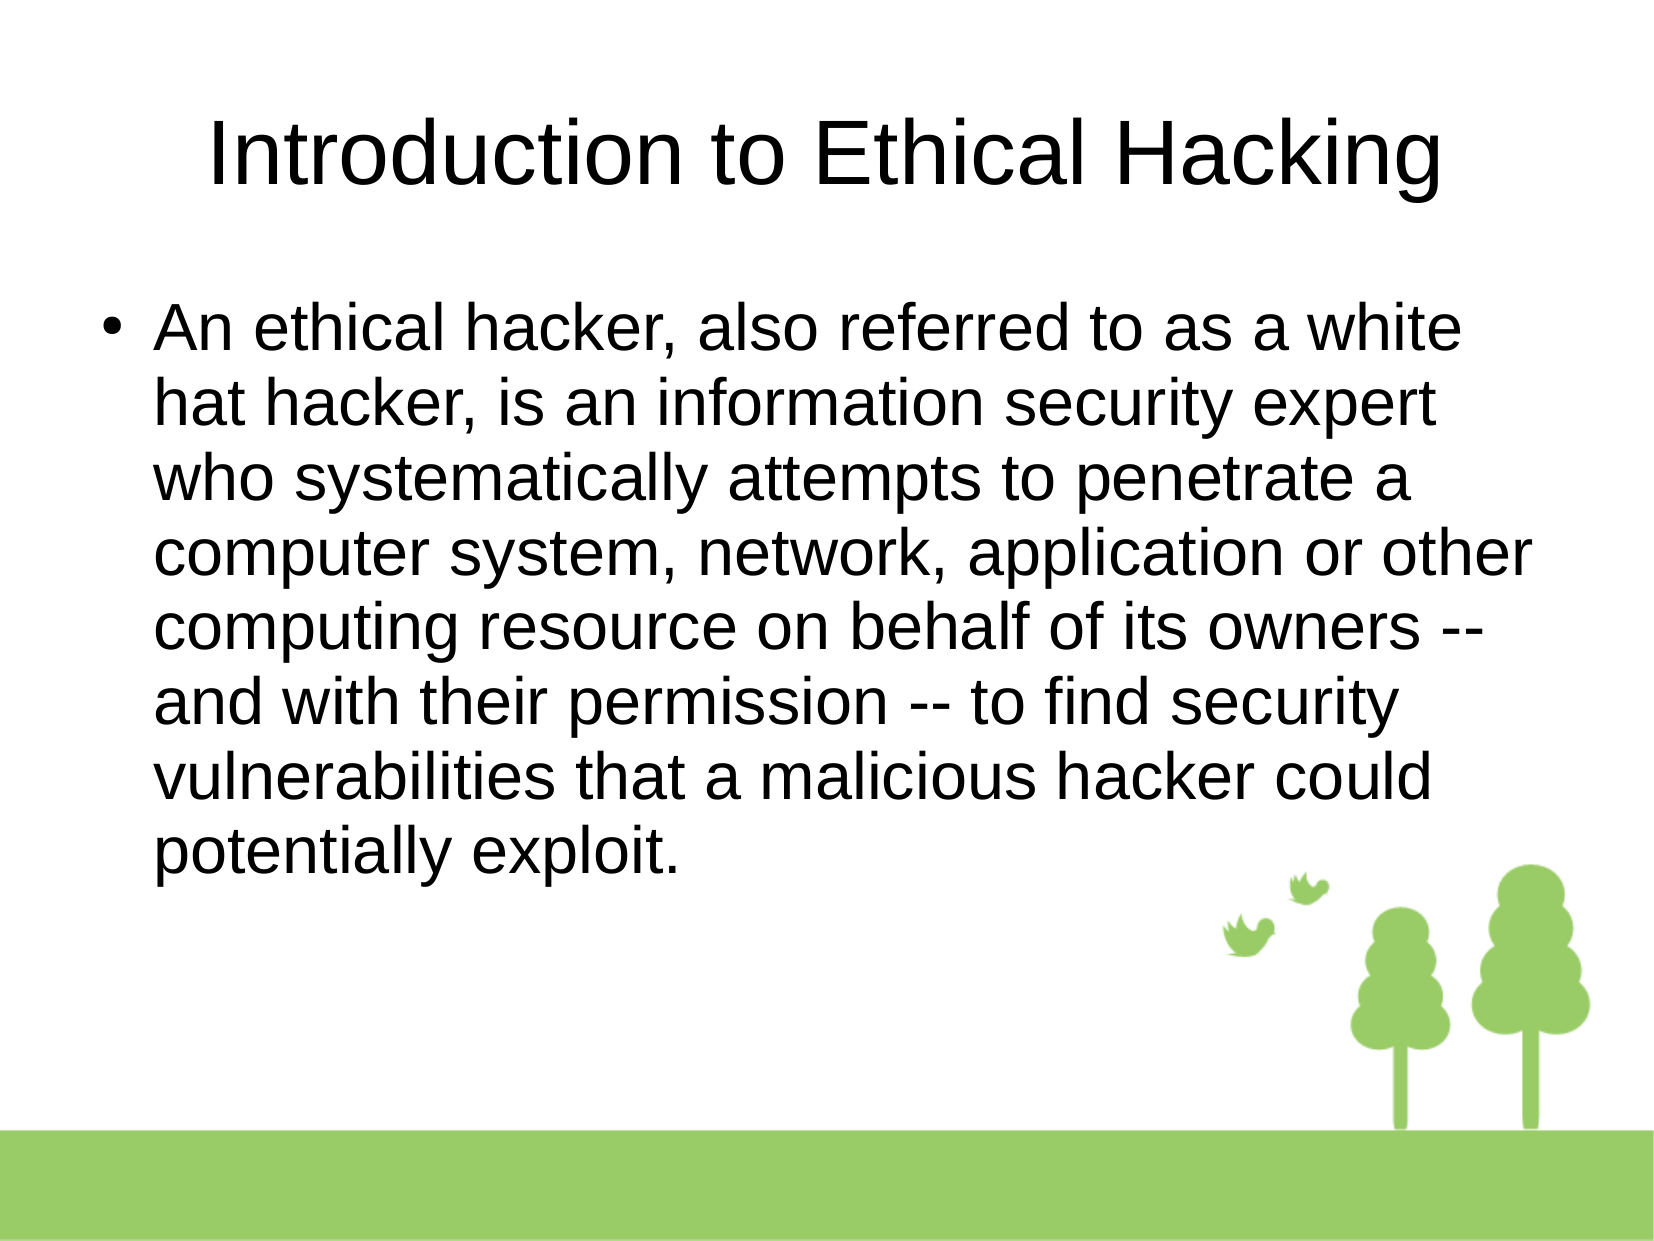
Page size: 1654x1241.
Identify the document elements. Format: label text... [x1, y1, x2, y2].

picture [0, 0, 1654, 1241]
list An ethical hacker, also referred to as a white hat hacker, is an information security expert who systematically attempts to penetrate a computer system, network, application or other computing resource on behalf of its owners -- and with their permission -- to find security vulnerabilities that a malicious hacker could potentially exploit. [82, 290, 1571, 1010]
title Introduction to Ethical Hacking [82, 49, 1571, 257]
